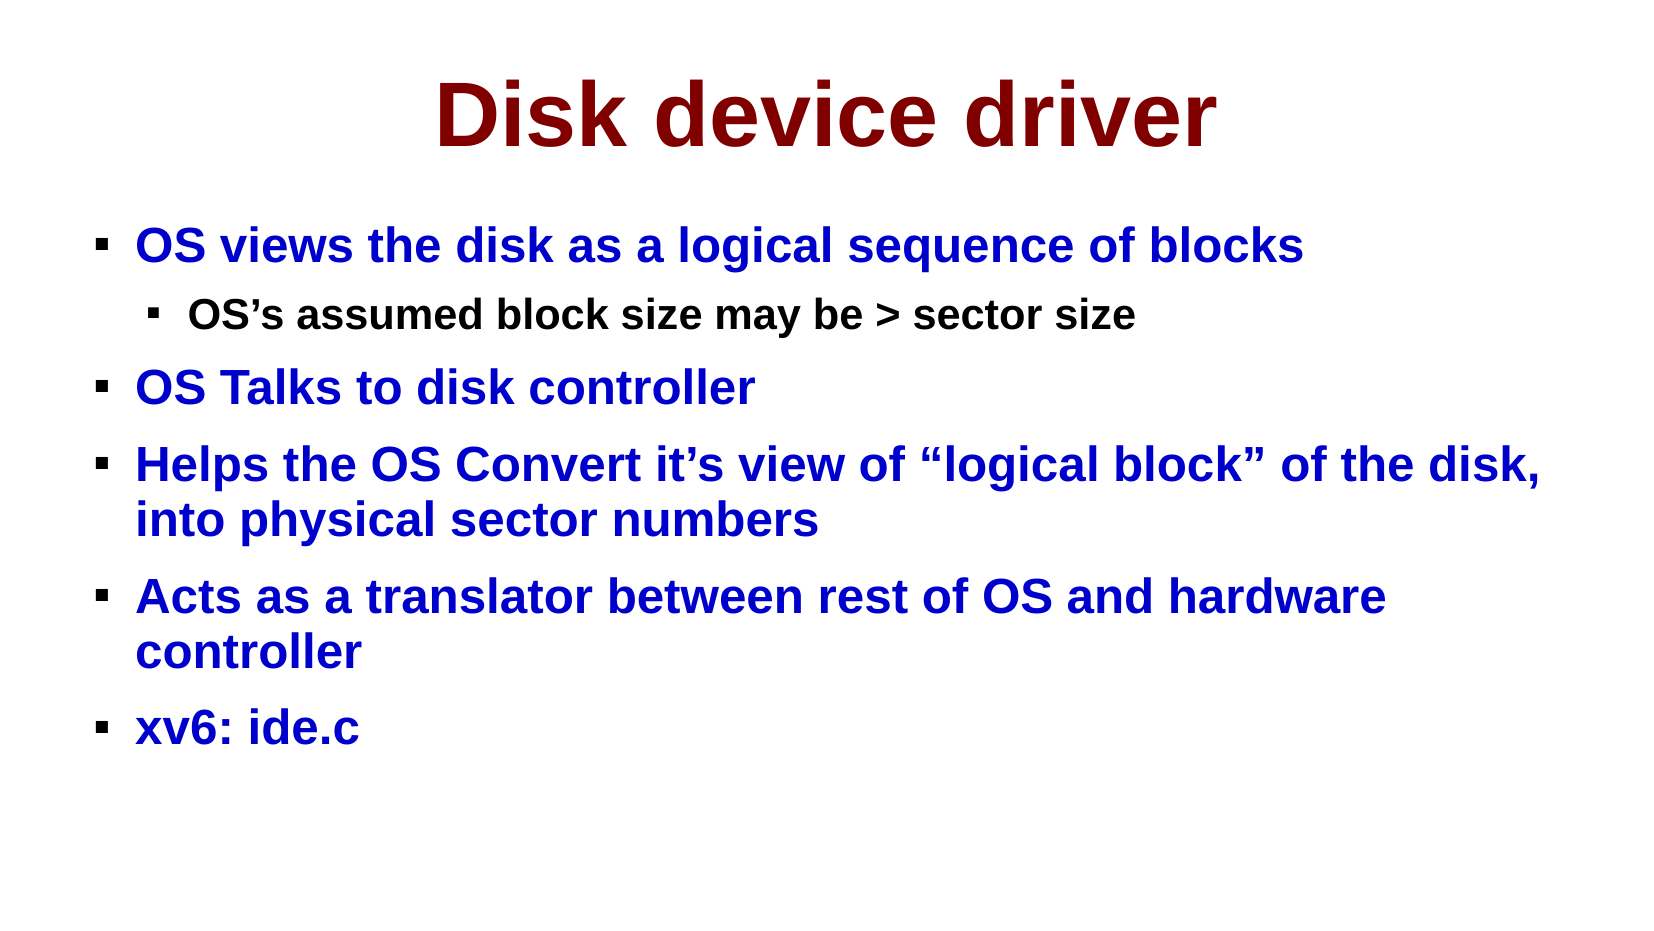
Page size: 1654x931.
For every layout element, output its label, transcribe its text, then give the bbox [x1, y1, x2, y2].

list OS views the disk as a logical sequence of blocks OS’s assumed block size may be > sector size OS Talks to disk controller Helps the OS Convert it’s view of “logical block” of the disk, into physical sector numbers Acts as a translator between rest of OS and hardware controller xv6: ide.c [82, 217, 1571, 757]
title Disk device driver [82, 37, 1571, 193]
